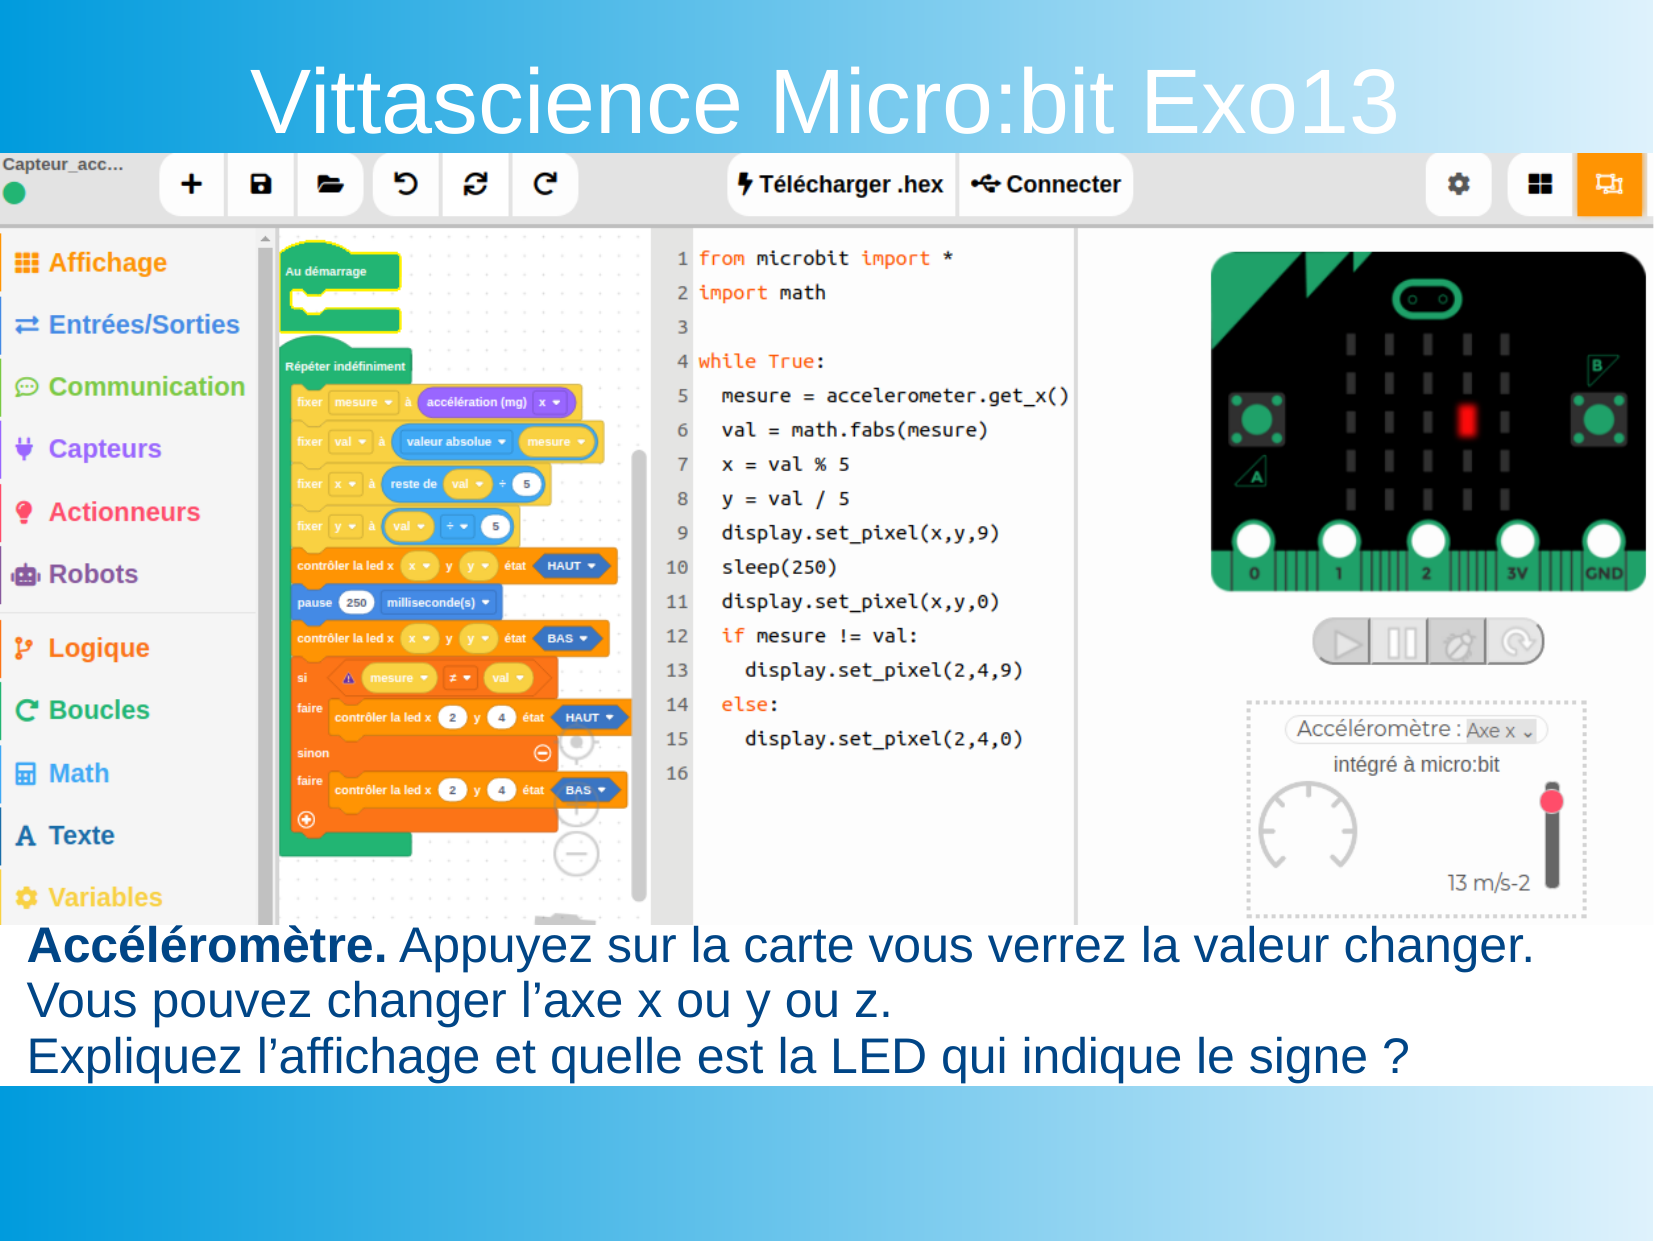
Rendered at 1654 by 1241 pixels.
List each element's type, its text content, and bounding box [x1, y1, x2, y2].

picture [0, 153, 1654, 925]
text_box Accéléromètre. Appuyez sur la carte vous verrez la valeur changer. Vous pouvez changer l’axe x ou y ou z. Expliquez l’affichage et quelle est la LED qui indique le signe ? [11, 925, 1630, 1092]
title Vittascience Micro:bit Exo13 [82, 49, 1571, 153]
